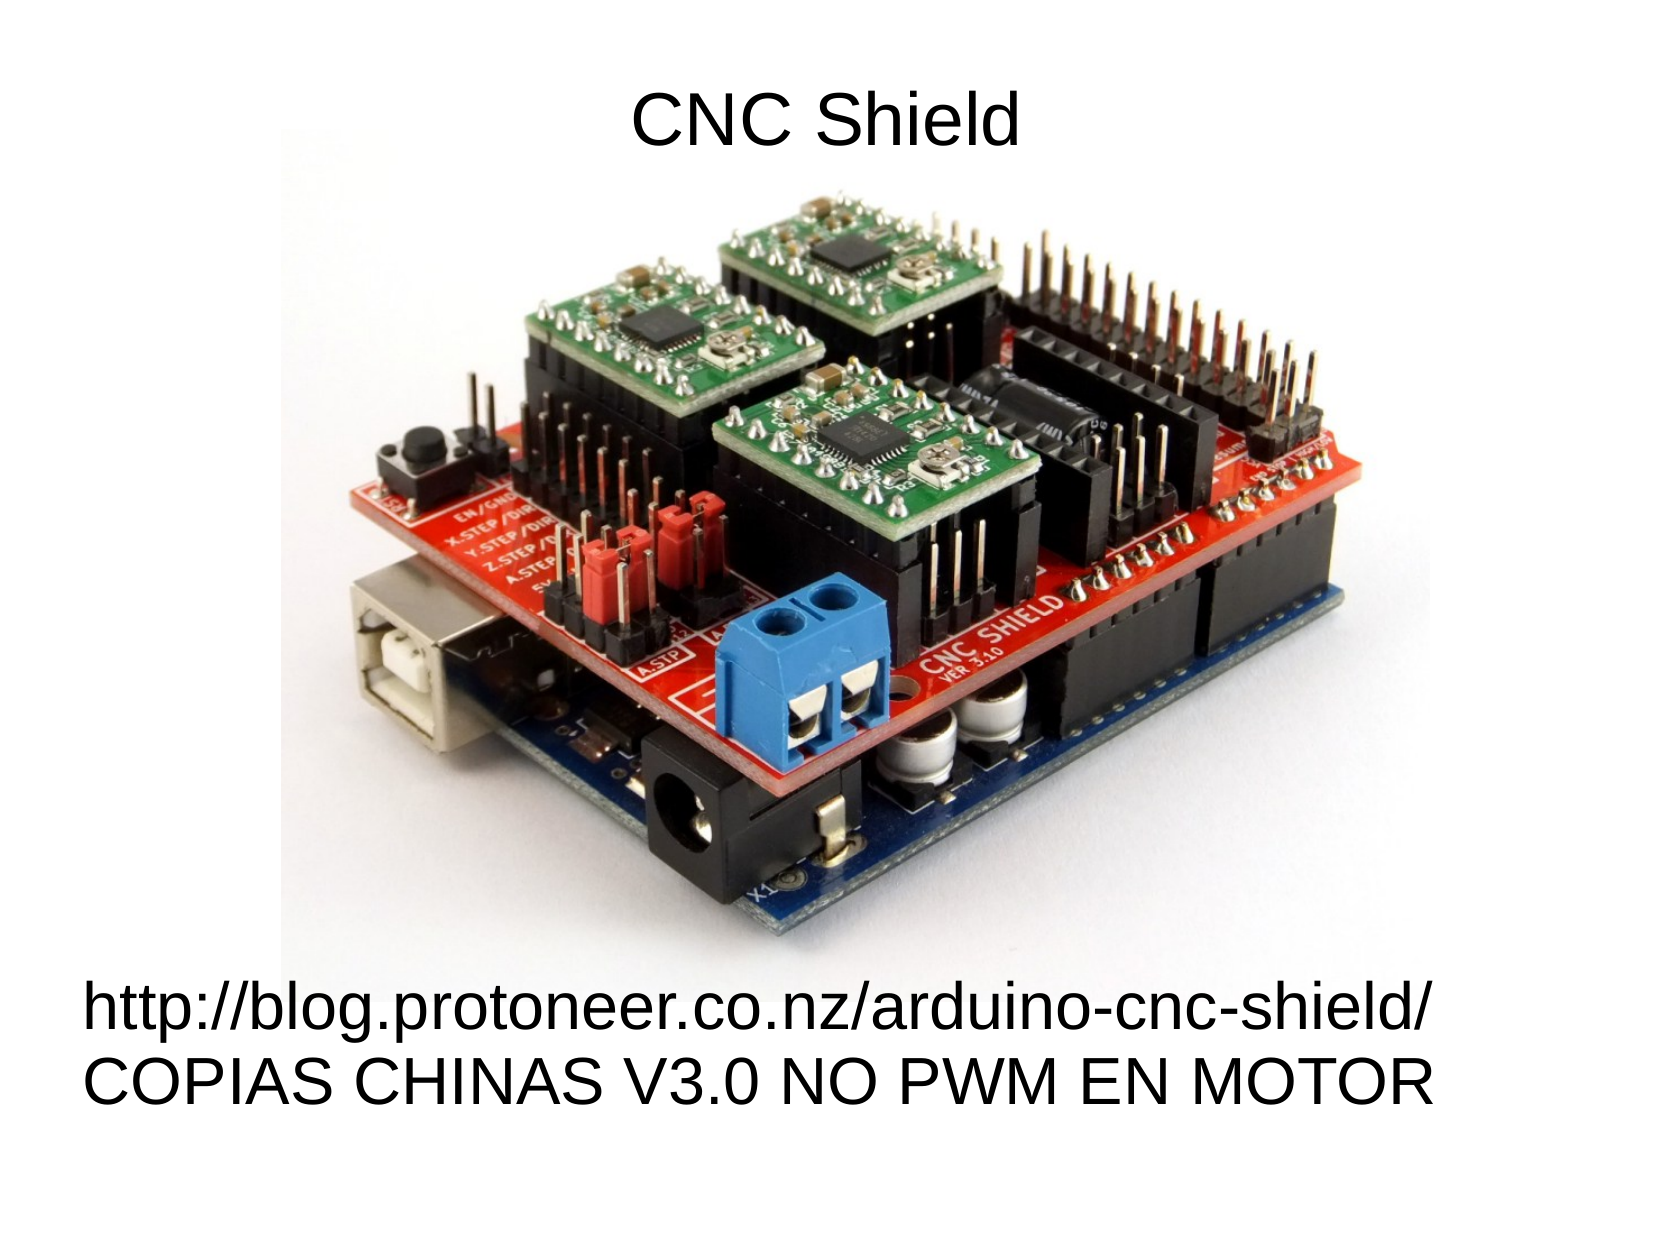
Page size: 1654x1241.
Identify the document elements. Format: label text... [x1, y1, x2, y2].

text_box http://blog.protoneer.co.nz/arduino-cnc-shield/ COPIAS CHINAS V3.0 NO PWM EN MOTOR [82, 909, 1571, 1180]
picture [281, 189, 1430, 909]
title CNC Shield [82, 49, 1571, 189]
